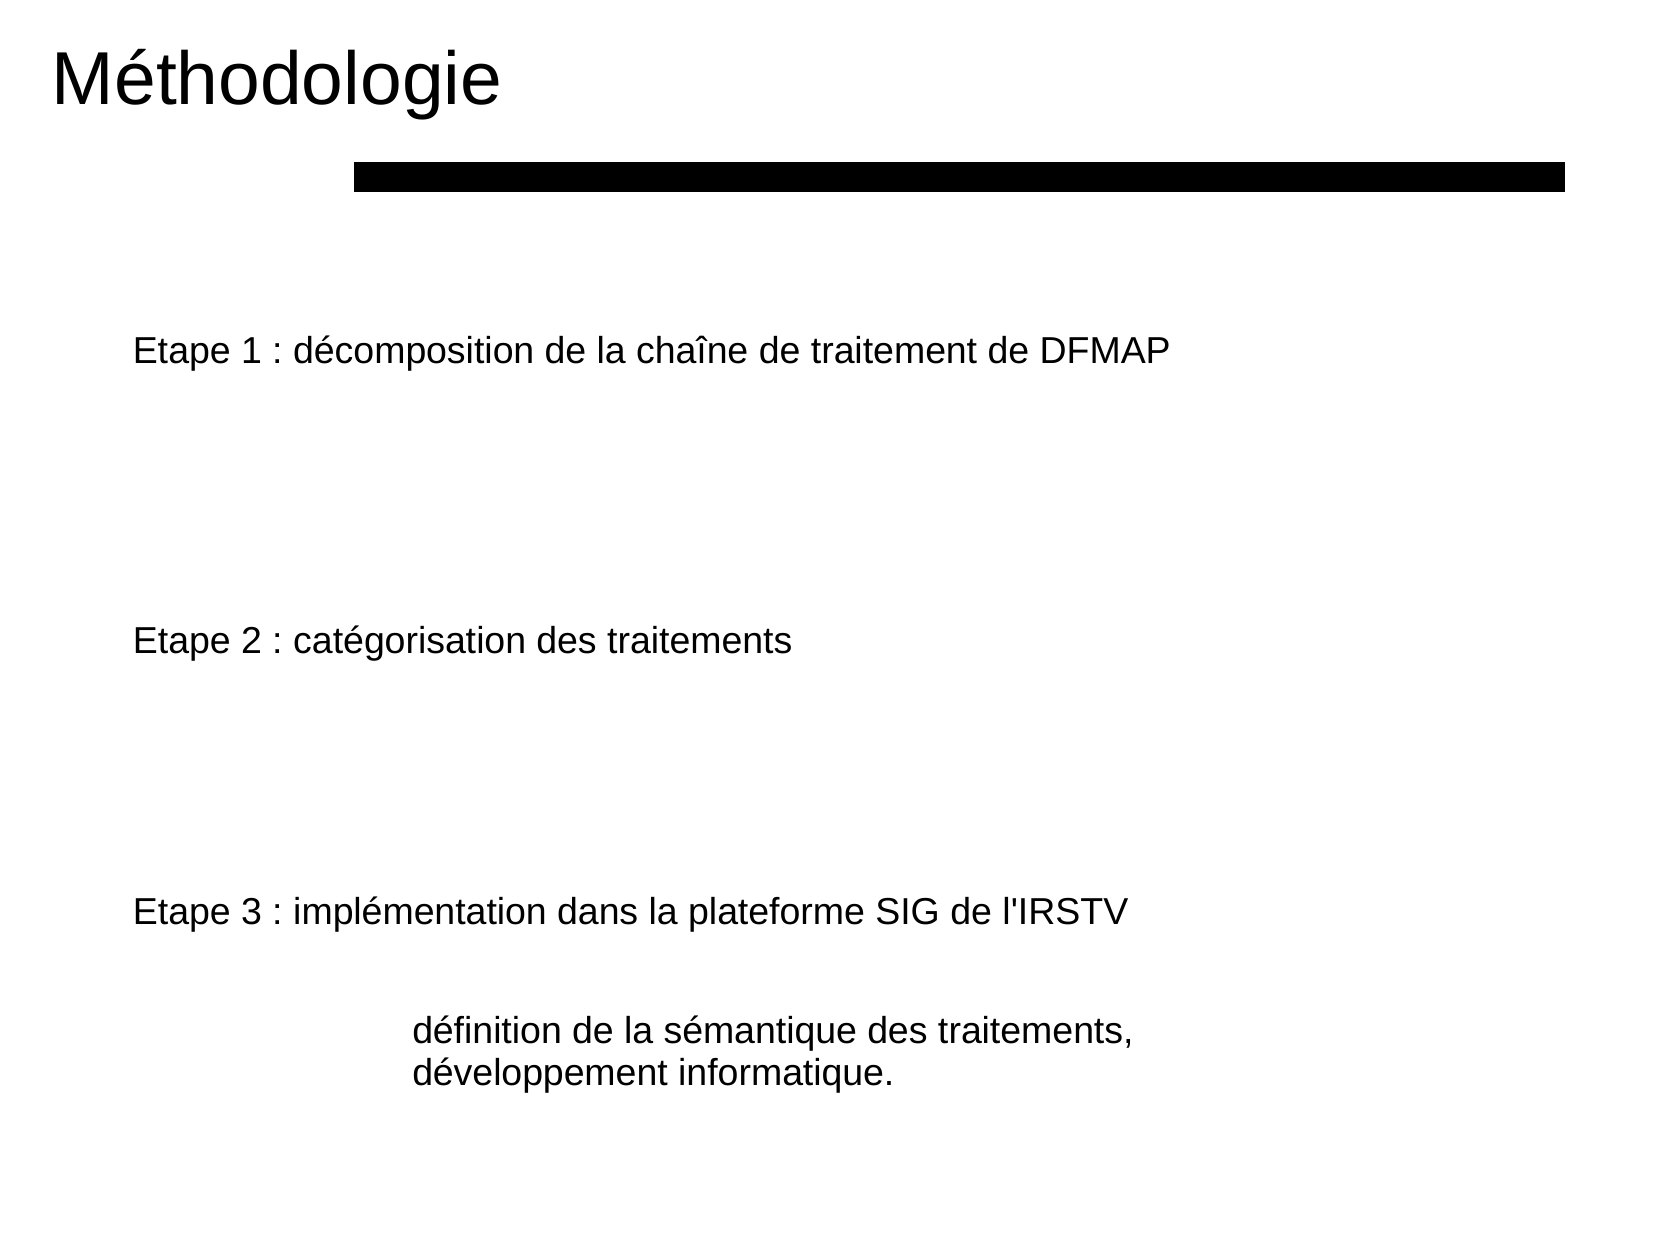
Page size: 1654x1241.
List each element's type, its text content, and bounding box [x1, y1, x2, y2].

text_box définition de la sémantique des traitements, développement informatique. [386, 1001, 1163, 1110]
text_box Etape 2 : catégorisation des traitements [118, 611, 808, 674]
text_box Etape 3 : implémentation dans la plateforme SIG de l'IRSTV [118, 883, 1144, 945]
text_box Méthodologie [37, 29, 518, 138]
text_box Etape 1 : décomposition de la chaîne de traitement de DFMAP [118, 322, 1187, 384]
